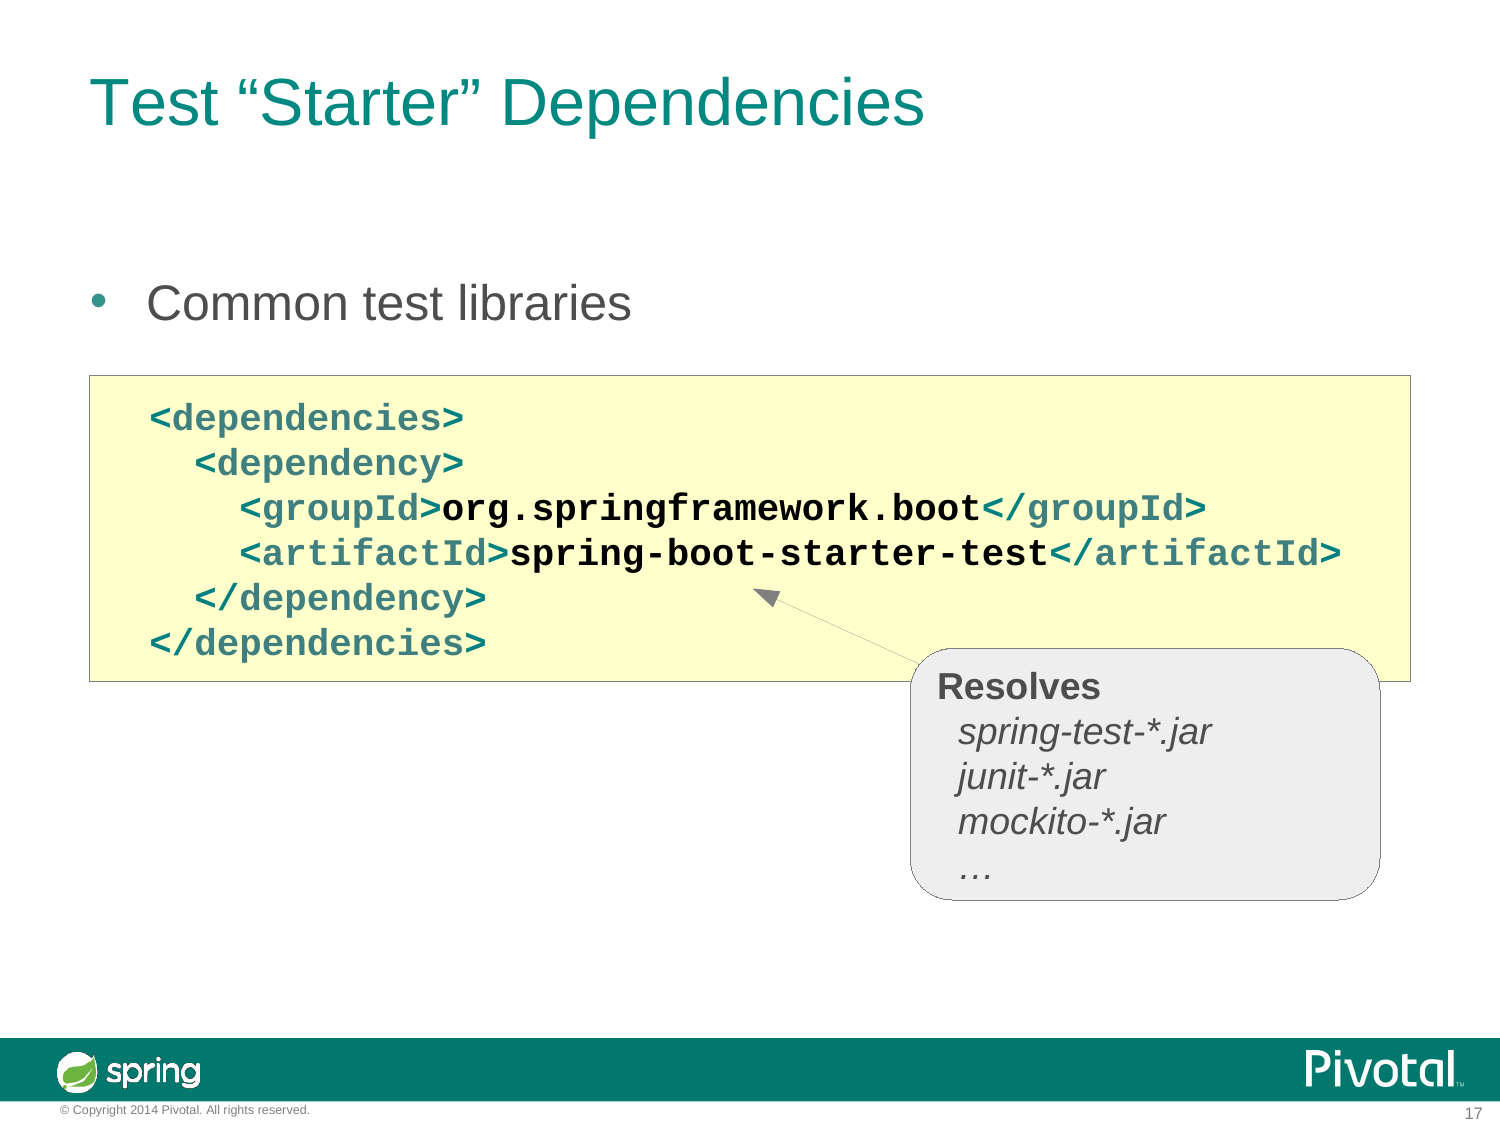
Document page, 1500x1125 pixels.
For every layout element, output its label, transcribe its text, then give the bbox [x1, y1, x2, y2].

text_box Resolves spring-test-*.jar junit-*.jar mockito-*.jar … [910, 648, 1381, 901]
title Test “Starter” Dependencies [75, 45, 1426, 233]
list Common test libraries [75, 262, 1426, 931]
text_box <dependencies> <dependency> <groupId>org.springframework.boot</groupId> <artifactId>spring-boot-starter-test</artifactId> </dependency> </dependencies> [89, 375, 1411, 682]
picture [1306, 1050, 1464, 1087]
picture [32, 1041, 210, 1103]
